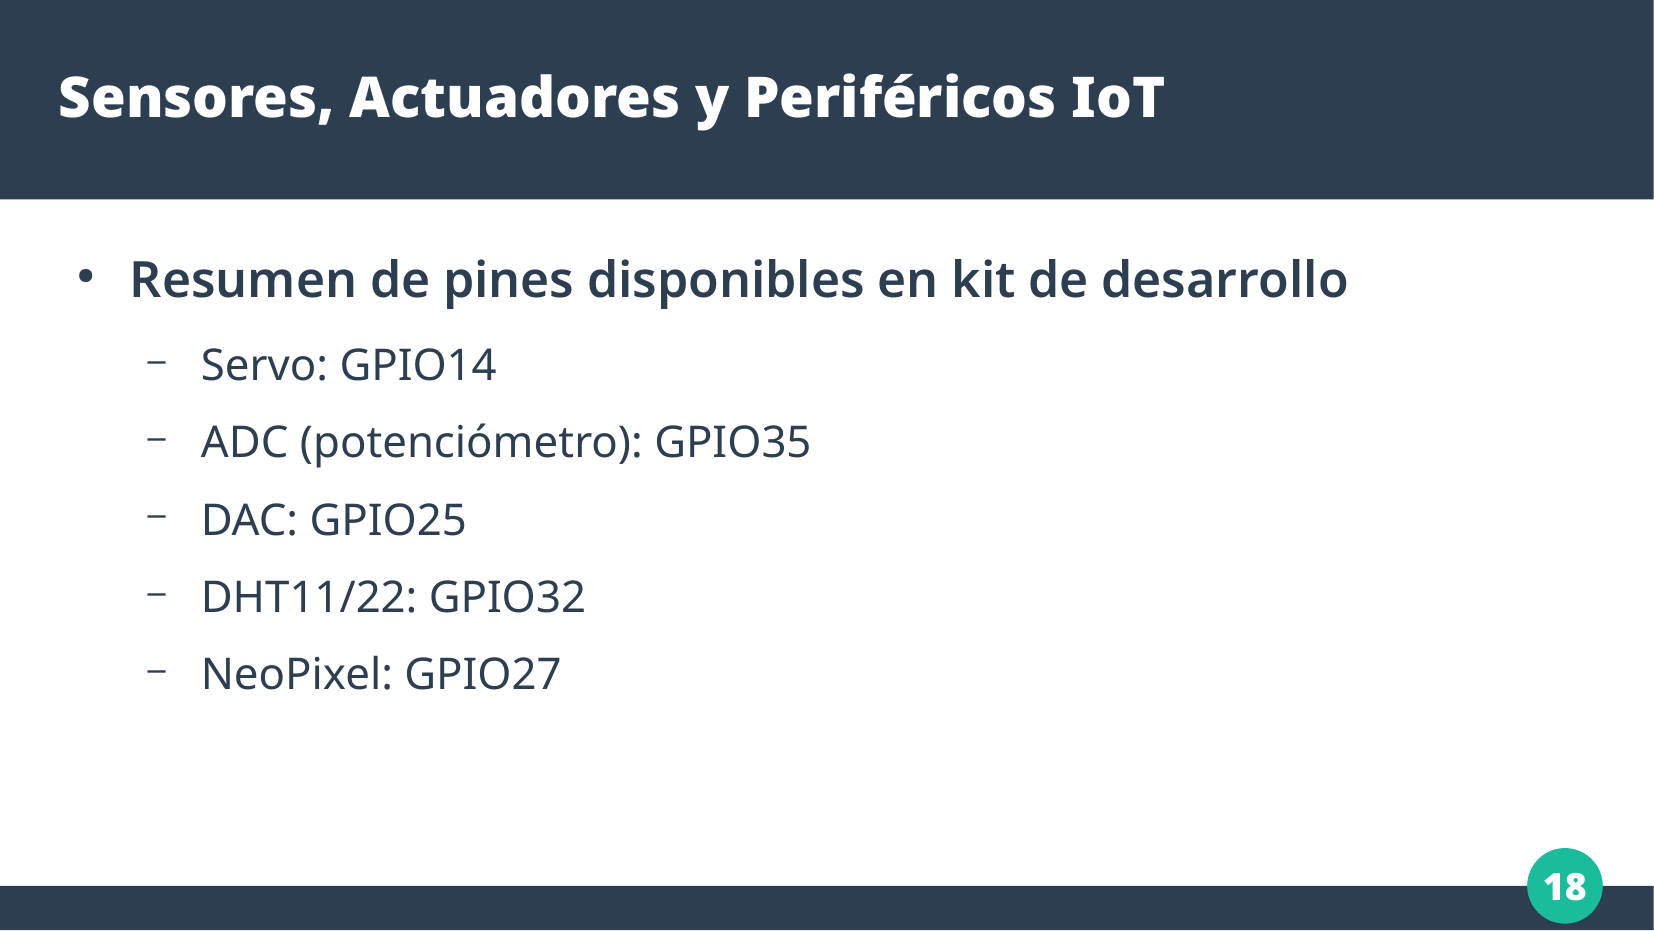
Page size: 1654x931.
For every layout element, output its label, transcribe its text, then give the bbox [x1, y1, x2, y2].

title Sensores, Actuadores y Periféricos IoT [59, 37, 1595, 155]
list Resumen de pines disponibles en kit de desarrollo Servo: GPIO14 ADC (potenciómetro): GPIO35 DAC: GPIO25 DHT11/22: GPIO32 NeoPixel: GPIO27 [59, 243, 1595, 864]
